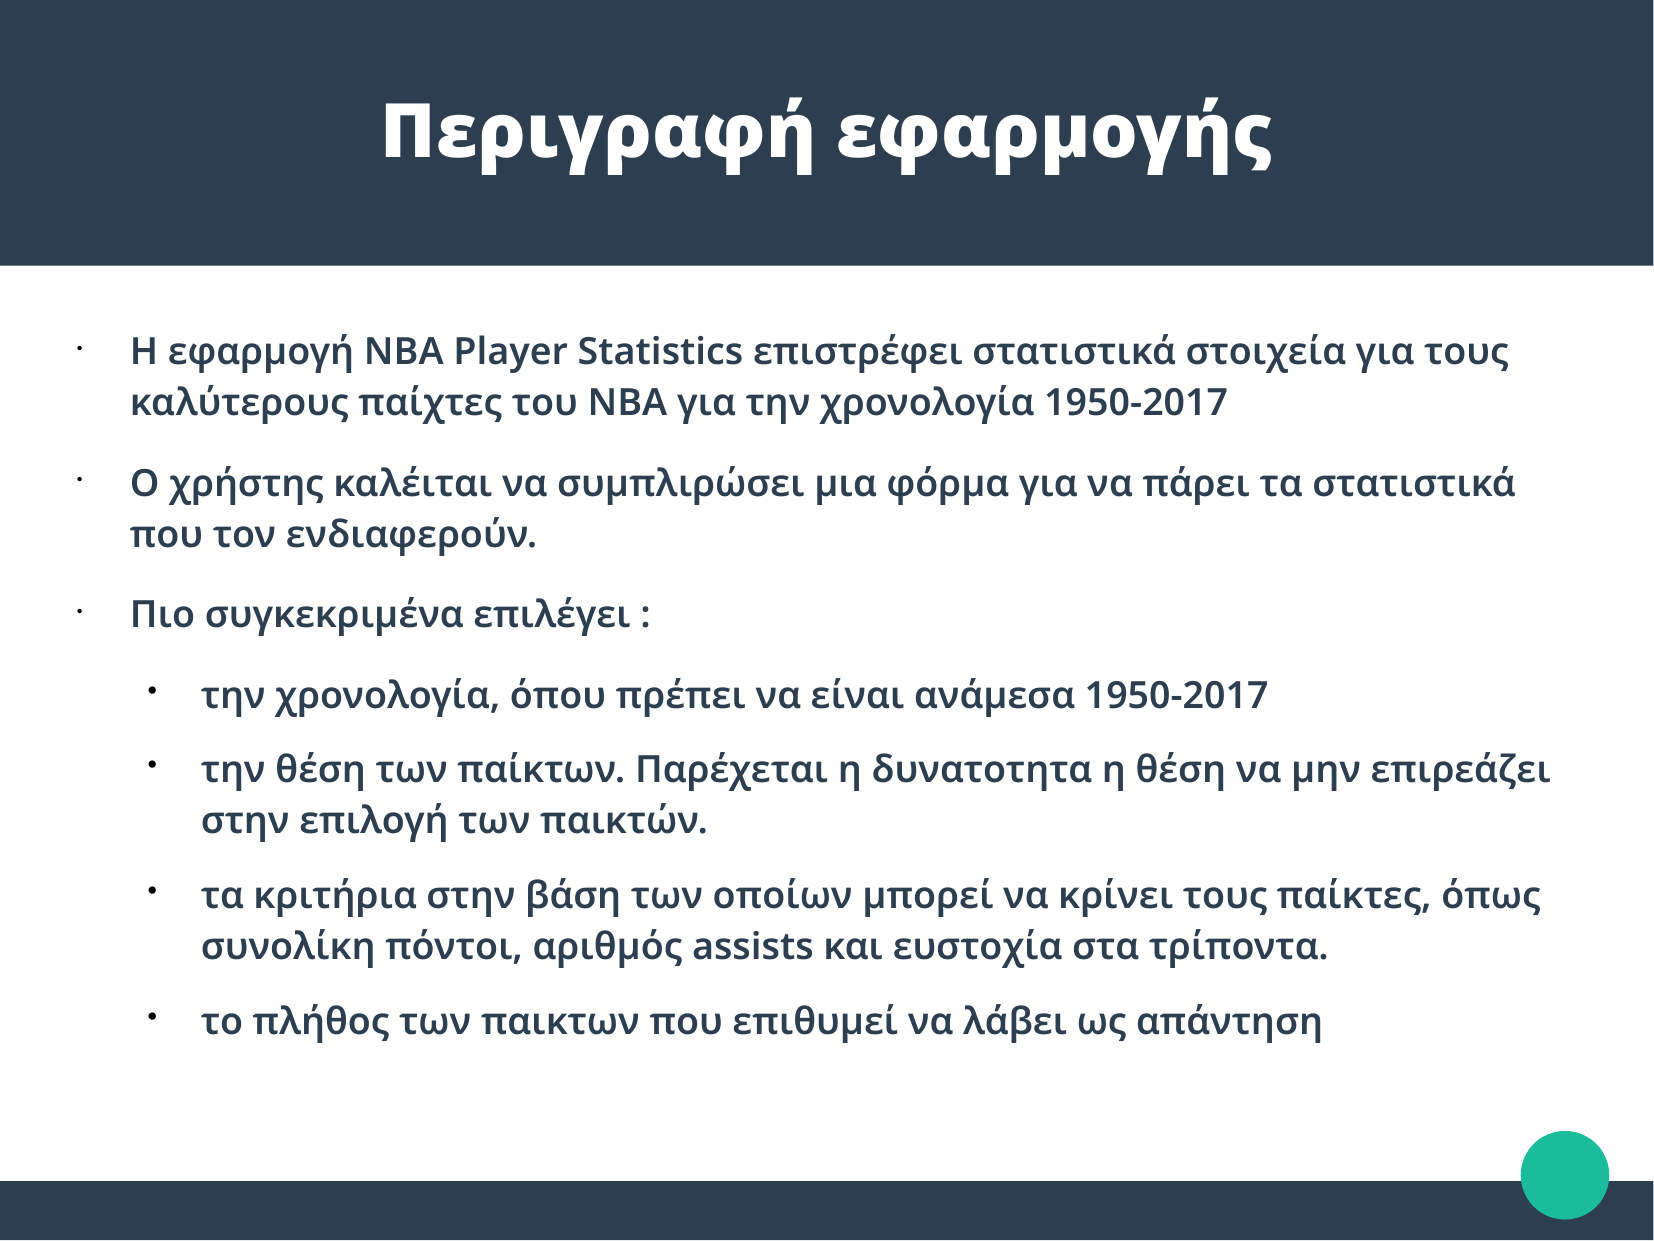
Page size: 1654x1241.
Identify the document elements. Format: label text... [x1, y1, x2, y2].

title Περιγραφή εφαρμογής [59, 49, 1595, 207]
list Η εφαρμογή NBA Player Statistics επιστρέφει στατιστικά στοιχεία για τους καλύτερους παίχτες του NBA για την χρονολογία 1950-2017 Ο χρήστης καλέιται να συμπλιρώσει μια φόρμα για να πάρει τα στατιστικά που τον ενδιαφερούν. Πιο συγκεκριμένα επιλέγει : την χρονολογία, όπου πρέπει να είναι ανάμεσα 1950-2017 την θέση των παίκτων. Παρέχεται η δυνατοτητα η θέση να μην επιρεάζει στην επιλογή των παικτών. τα κριτήρια στην βάση των οποίων μπορεί να κρίνει τους παίκτες, όπως συνολίκη πόντοι, αριθμός assists και ευστοχία στα τρίποντα. το πλήθος των παικτων που επιθυμεί να λάβει ως απάντηση [59, 324, 1595, 1152]
